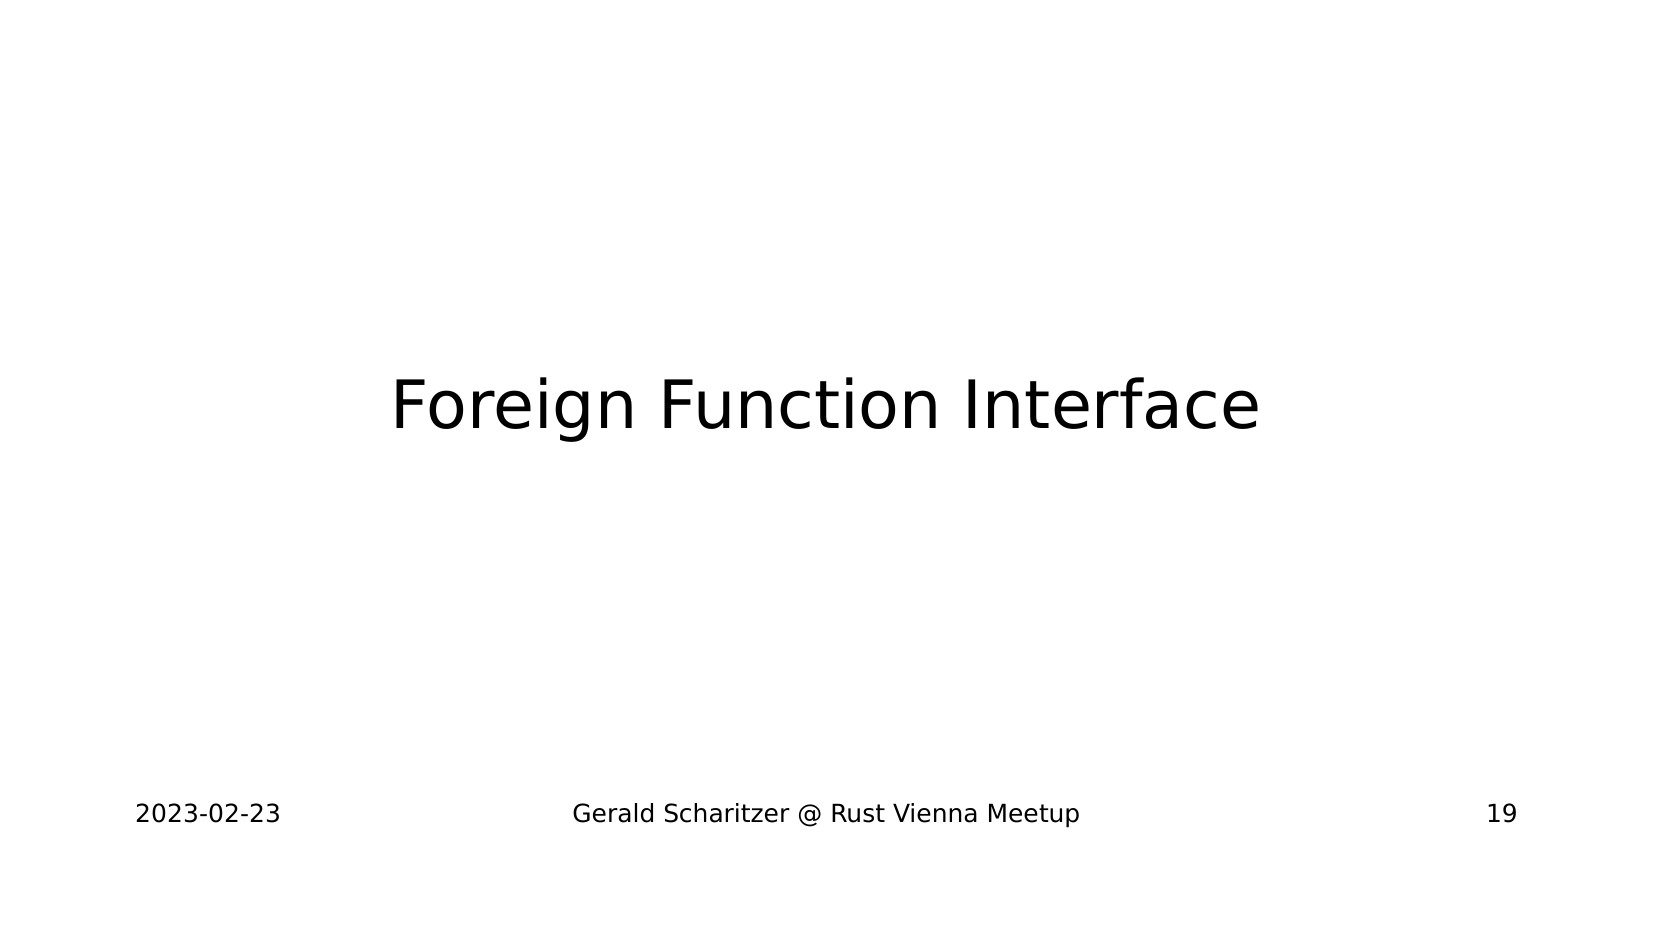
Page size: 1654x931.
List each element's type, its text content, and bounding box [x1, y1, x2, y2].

subtitle Foreign Function Interface [135, 90, 1519, 721]
